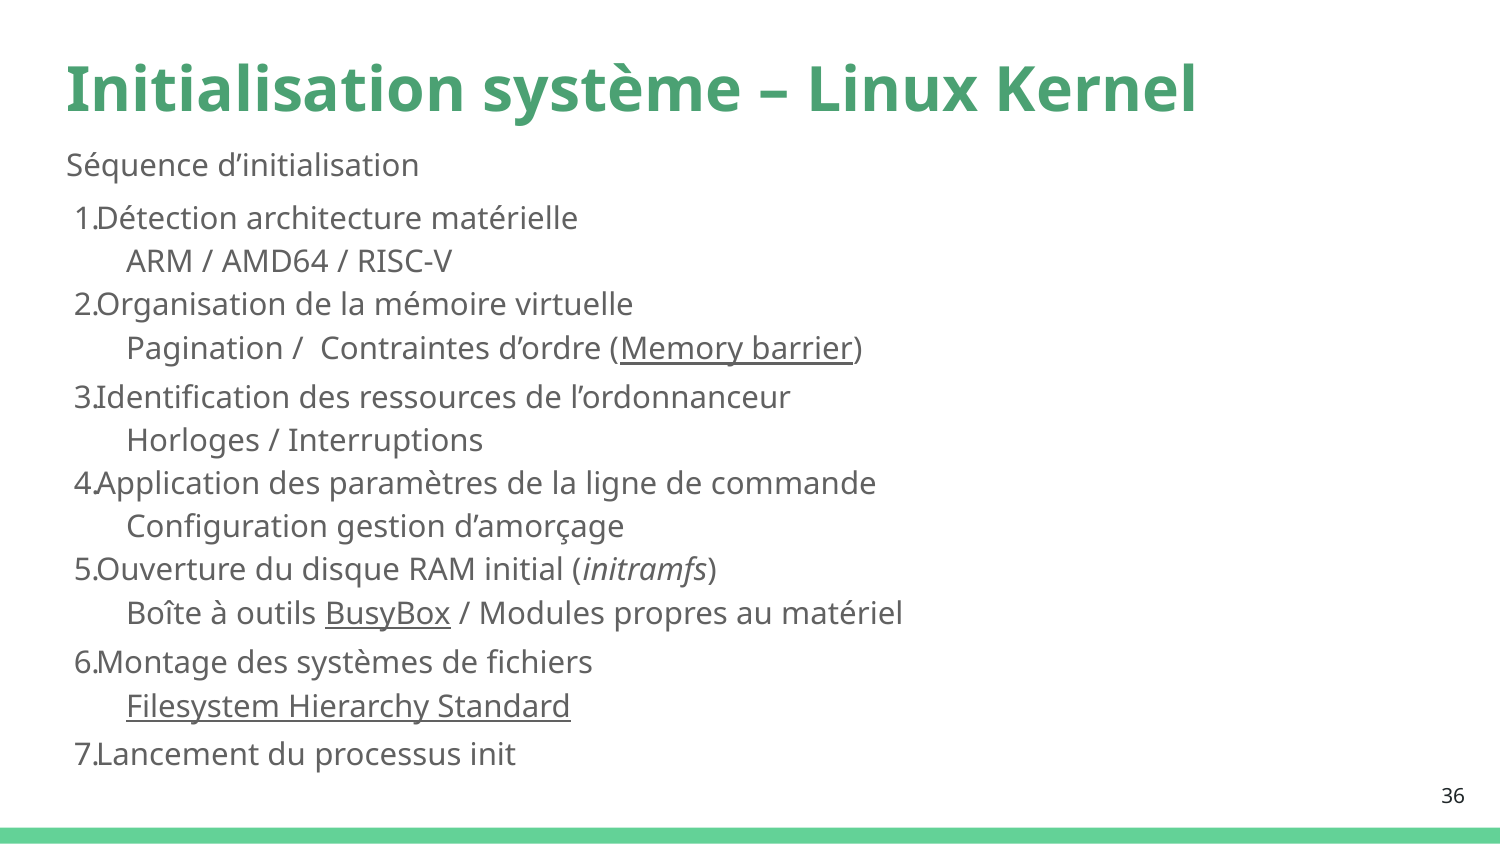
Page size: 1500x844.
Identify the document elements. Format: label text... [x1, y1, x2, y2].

title Initialisation système – Linux Kernel [51, 23, 1449, 117]
slide_number <numéro> [1389, 764, 1480, 830]
list Séquence d’initialisation Détection architecture matérielle ARM / AMD64 / RISC-V Organisation de la mémoire virtuelle Pagination / Contraintes d’ordre (Memory barrier) Identification des ressources de l’ordonnanceur Horloges / Interruptions Application des paramètres de la ligne de commande Configuration gestion d’amorçage Ouverture du disque RAM initial (initramfs) Boîte à outils BusyBox / Modules propres au matériel Montage des systèmes de fichiers Filesystem Hierarchy Standard Lancement du processus init [51, 124, 1449, 799]
